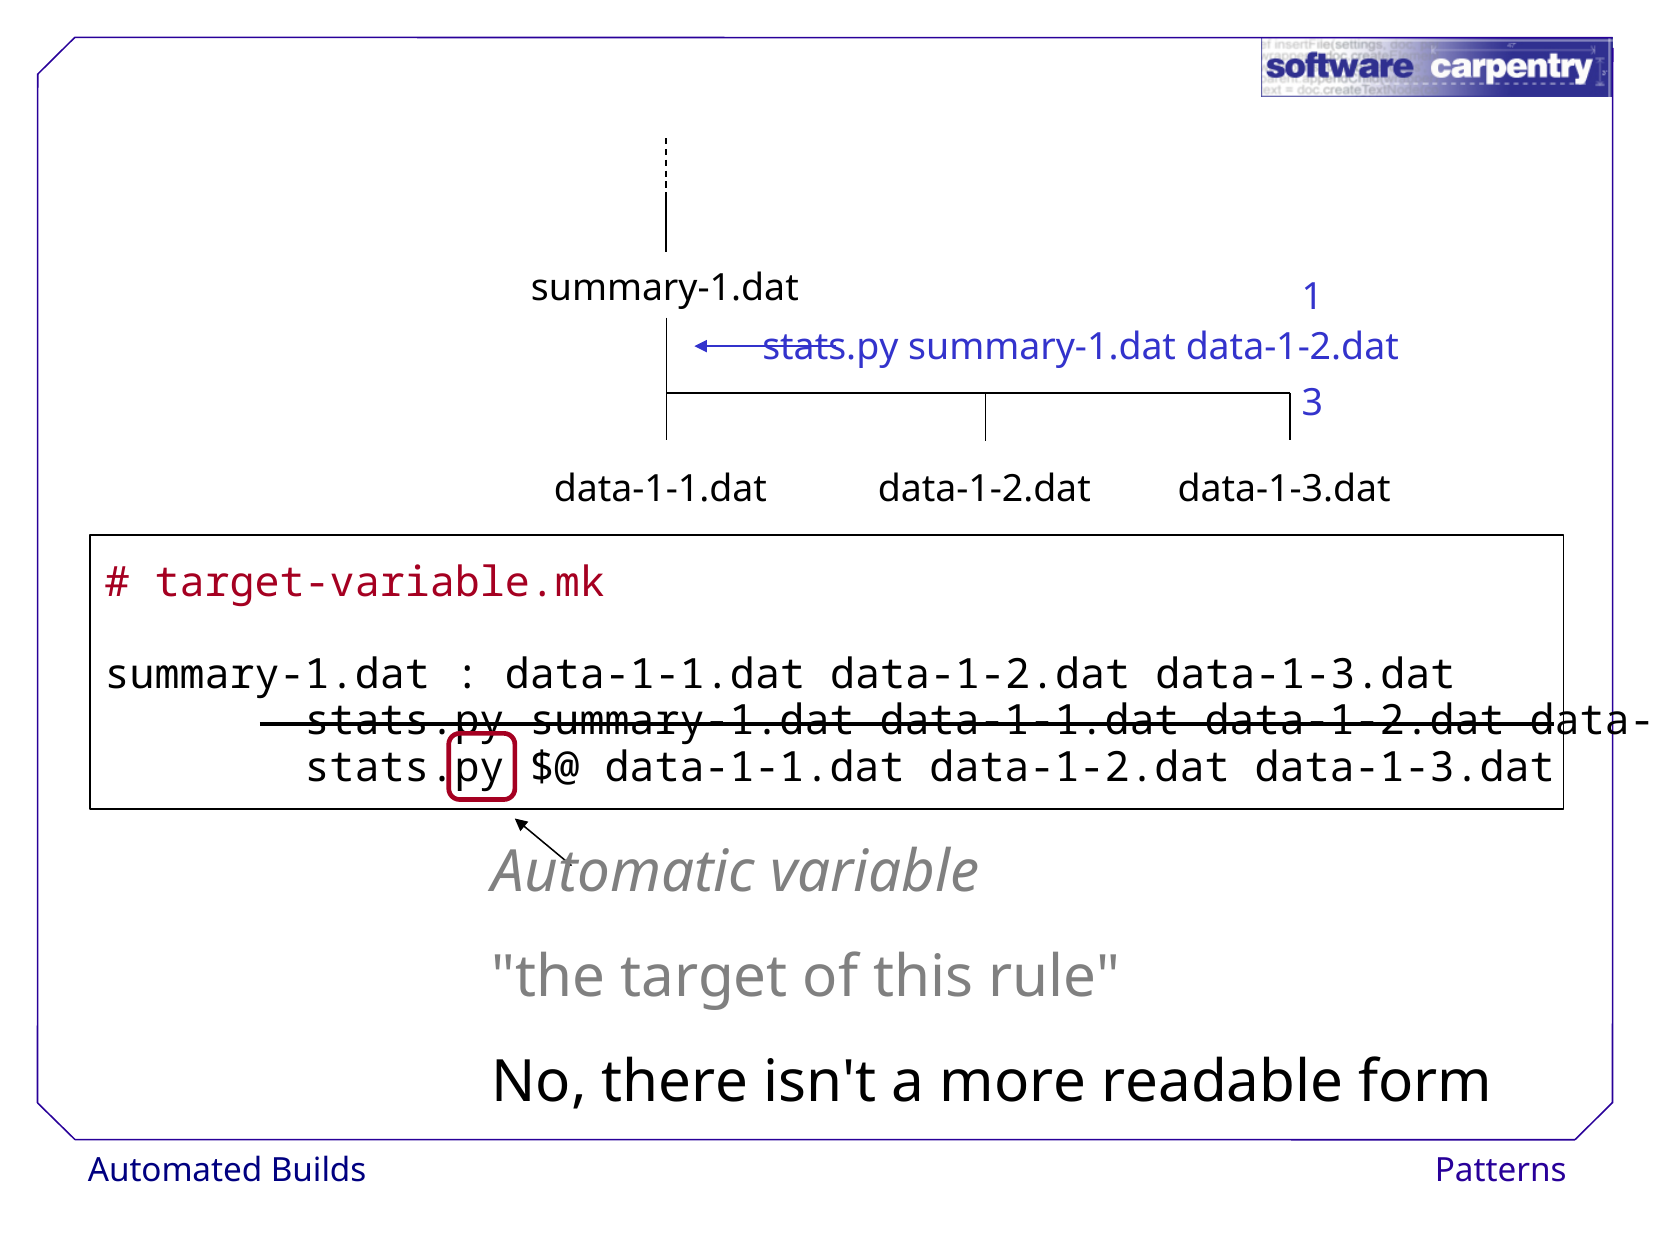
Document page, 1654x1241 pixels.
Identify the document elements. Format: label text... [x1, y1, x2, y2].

text_box stats.py summary-1.dat data-1-2.dat [747, 291, 1565, 375]
text_box 3 [1286, 348, 1489, 432]
text_box data-1-1.dat [464, 433, 788, 517]
text_box summary-1.dat [441, 232, 889, 316]
picture [1261, 39, 1613, 97]
text_box Automatic variable "the target of this rule" No, there isn't a more readable form [476, 790, 1654, 1121]
text_box # target-variable.mk summary-1.dat : data-1-1.dat data-1-2.dat data-1-3.dat stats.py summary-1.dat data-1-1.dat data-1-2.dat data-1-3.dat stats.py $@ data-1-1.dat data-1-2.dat data-1-3.dat [89, 534, 1564, 810]
text_box data-1-3.dat [1181, 433, 1481, 517]
text_box data-1-2.dat [788, 433, 1181, 517]
text_box 1 [1286, 241, 1489, 325]
